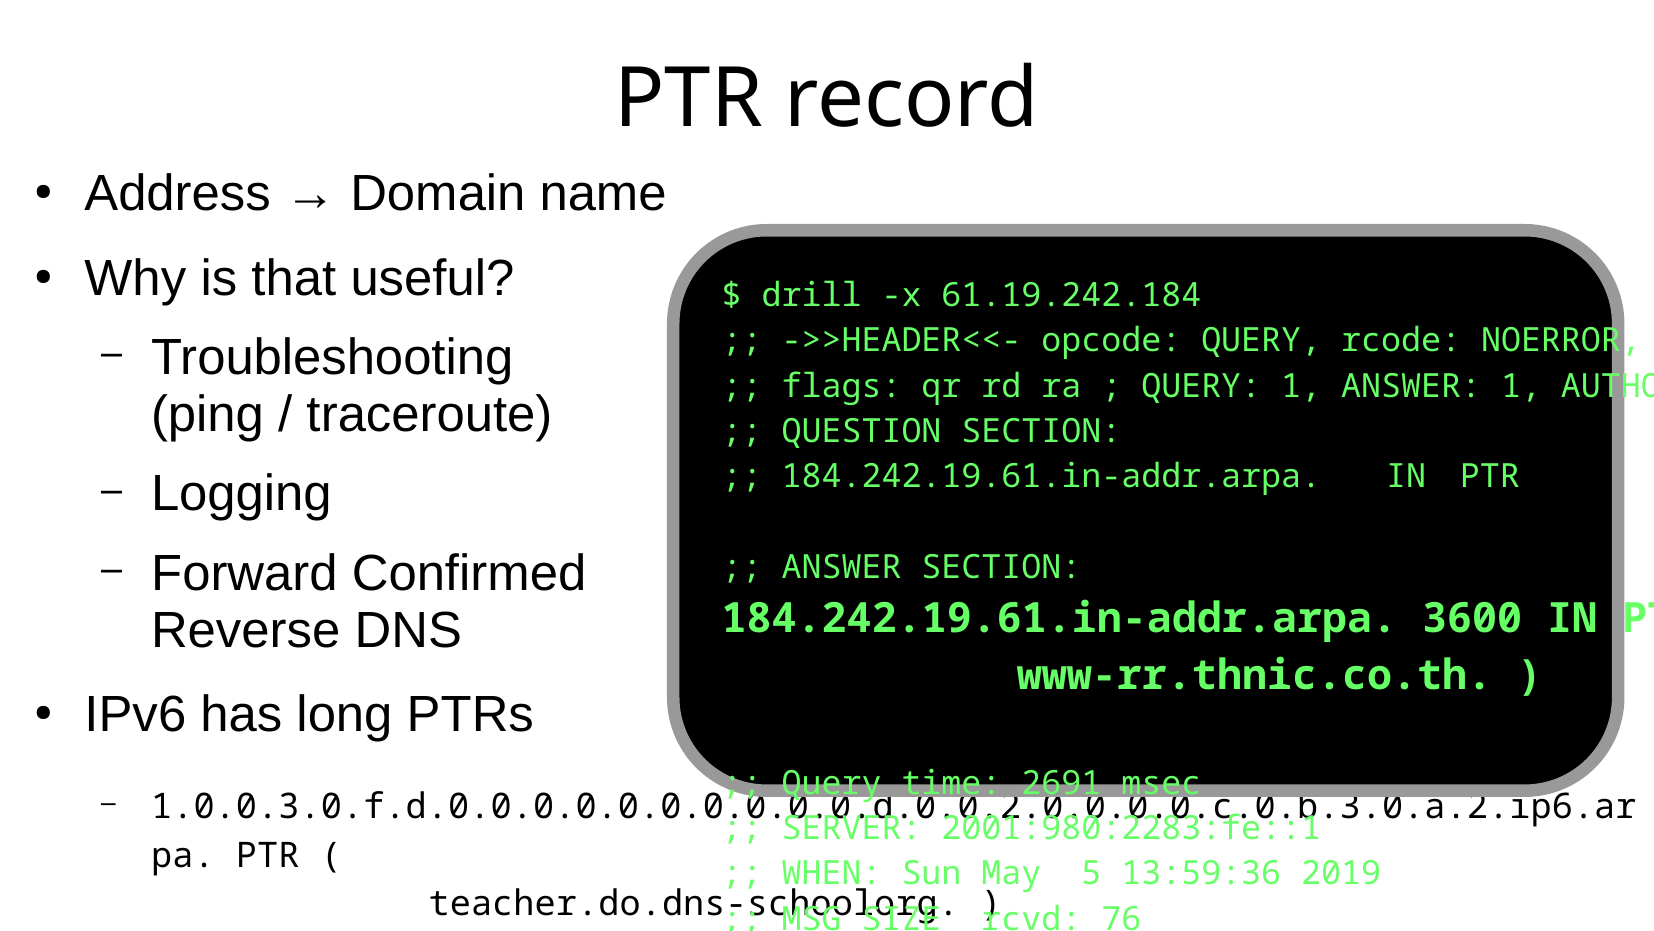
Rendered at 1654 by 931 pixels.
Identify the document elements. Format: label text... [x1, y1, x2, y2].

text_box $ drill -x 61.19.242.184 ;; ->>HEADER<<- opcode: QUERY, rcode: NOERROR, id: 6 ;; flags: qr rd ra ; QUERY: 1, ANSWER: 1, AUTHORITY: ;; QUESTION SECTION: ;; 184.242.19.61.in-addr.arpa. IN PTR ;; ANSWER SECTION: 184.242.19.61.in-addr.arpa. 3600 IN PTR ( www-rr.thnic.co.th. ) ;; Query time: 2691 msec ;; SERVER: 2001:980:2283:fe::1 ;; WHEN: Sun May 5 13:59:36 2019 ;; MSG SIZE rcvd: 76 [673, 230, 1619, 791]
list Address → Domain name Why is that useful? Troubleshooting (ping / traceroute) Logging Forward Confirmed Reverse DNS IPv6 has long PTRs 1.0.0.3.0.f.d.0.0.0.0.0.0.0.0.0.0.d.0.0.2.0.0.0.0.c.0.b.3.0.a.2.ip6.arpa. PTR ( teacher.do.dns-schoolorg. ) [17, 164, 1642, 931]
title PTR record [82, 37, 1571, 164]
